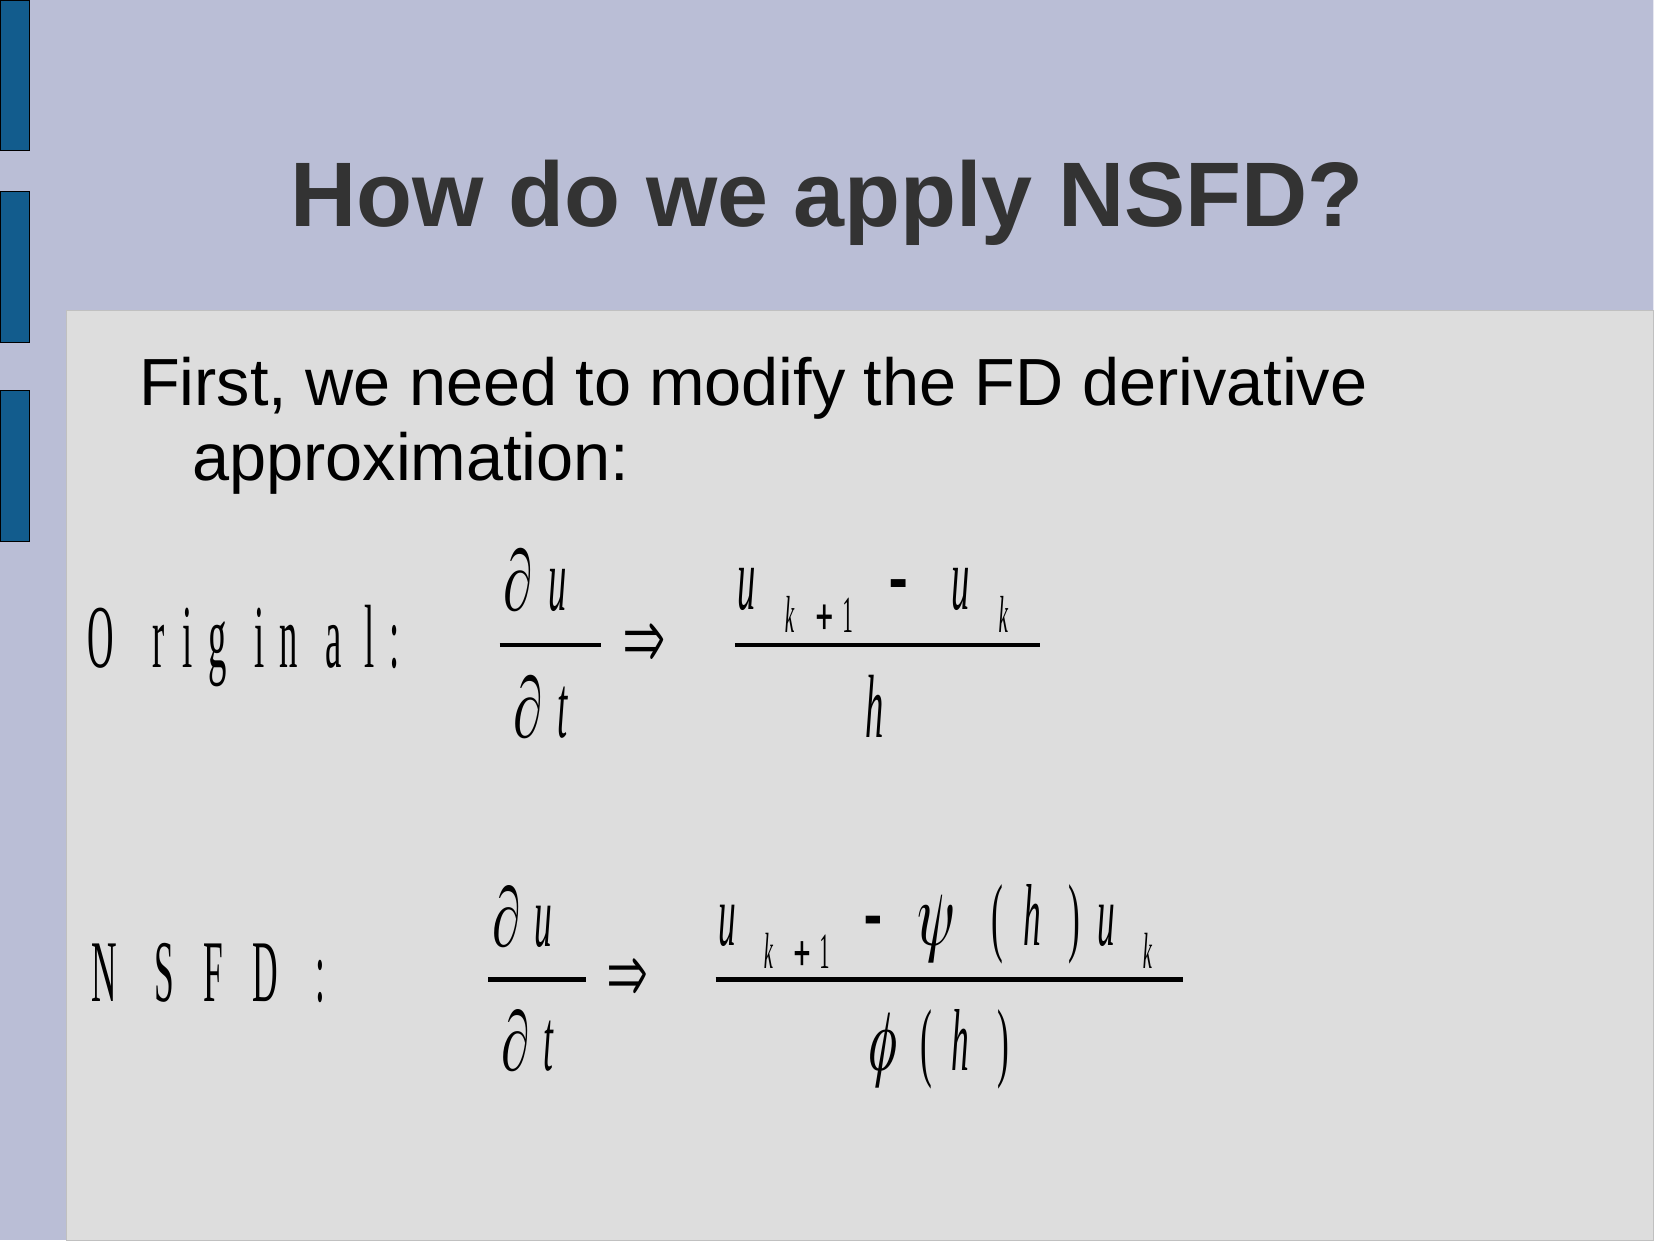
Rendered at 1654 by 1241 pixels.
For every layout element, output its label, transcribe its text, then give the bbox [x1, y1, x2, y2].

title How do we apply NSFD? [121, 91, 1534, 299]
picture [75, 862, 1201, 1104]
picture [75, 525, 1057, 758]
list First, we need to modify the FD derivative approximation: [121, 344, 1534, 1127]
